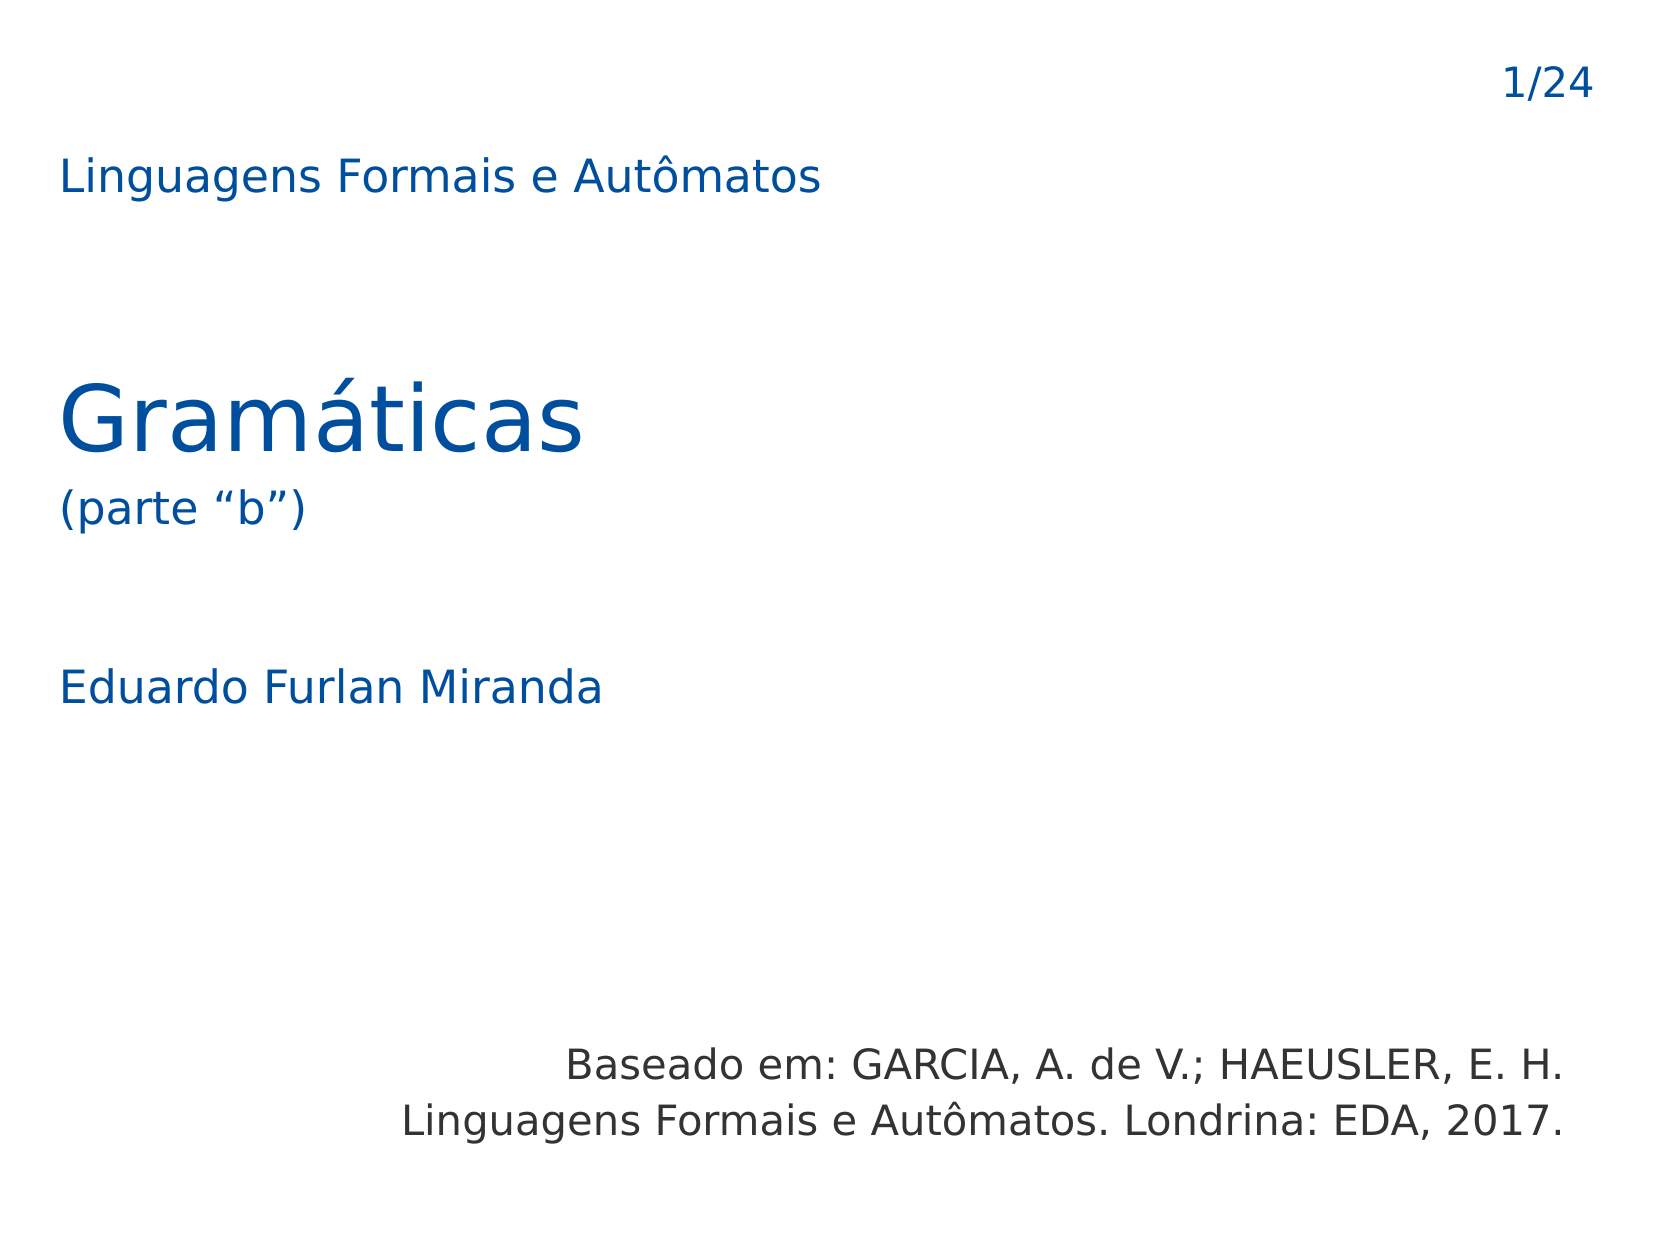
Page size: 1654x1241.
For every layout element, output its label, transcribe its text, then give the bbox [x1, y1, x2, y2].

list Linguagens Formais e Autômatos Gramáticas (parte “b”) Eduardo Furlan Miranda [59, 141, 1625, 1211]
list Baseado em: GARCIA, A. de V.; HAEUSLER, E. H. Linguagens Formais e Autômatos. Londrina: EDA, 2017. [366, 1033, 1565, 1211]
